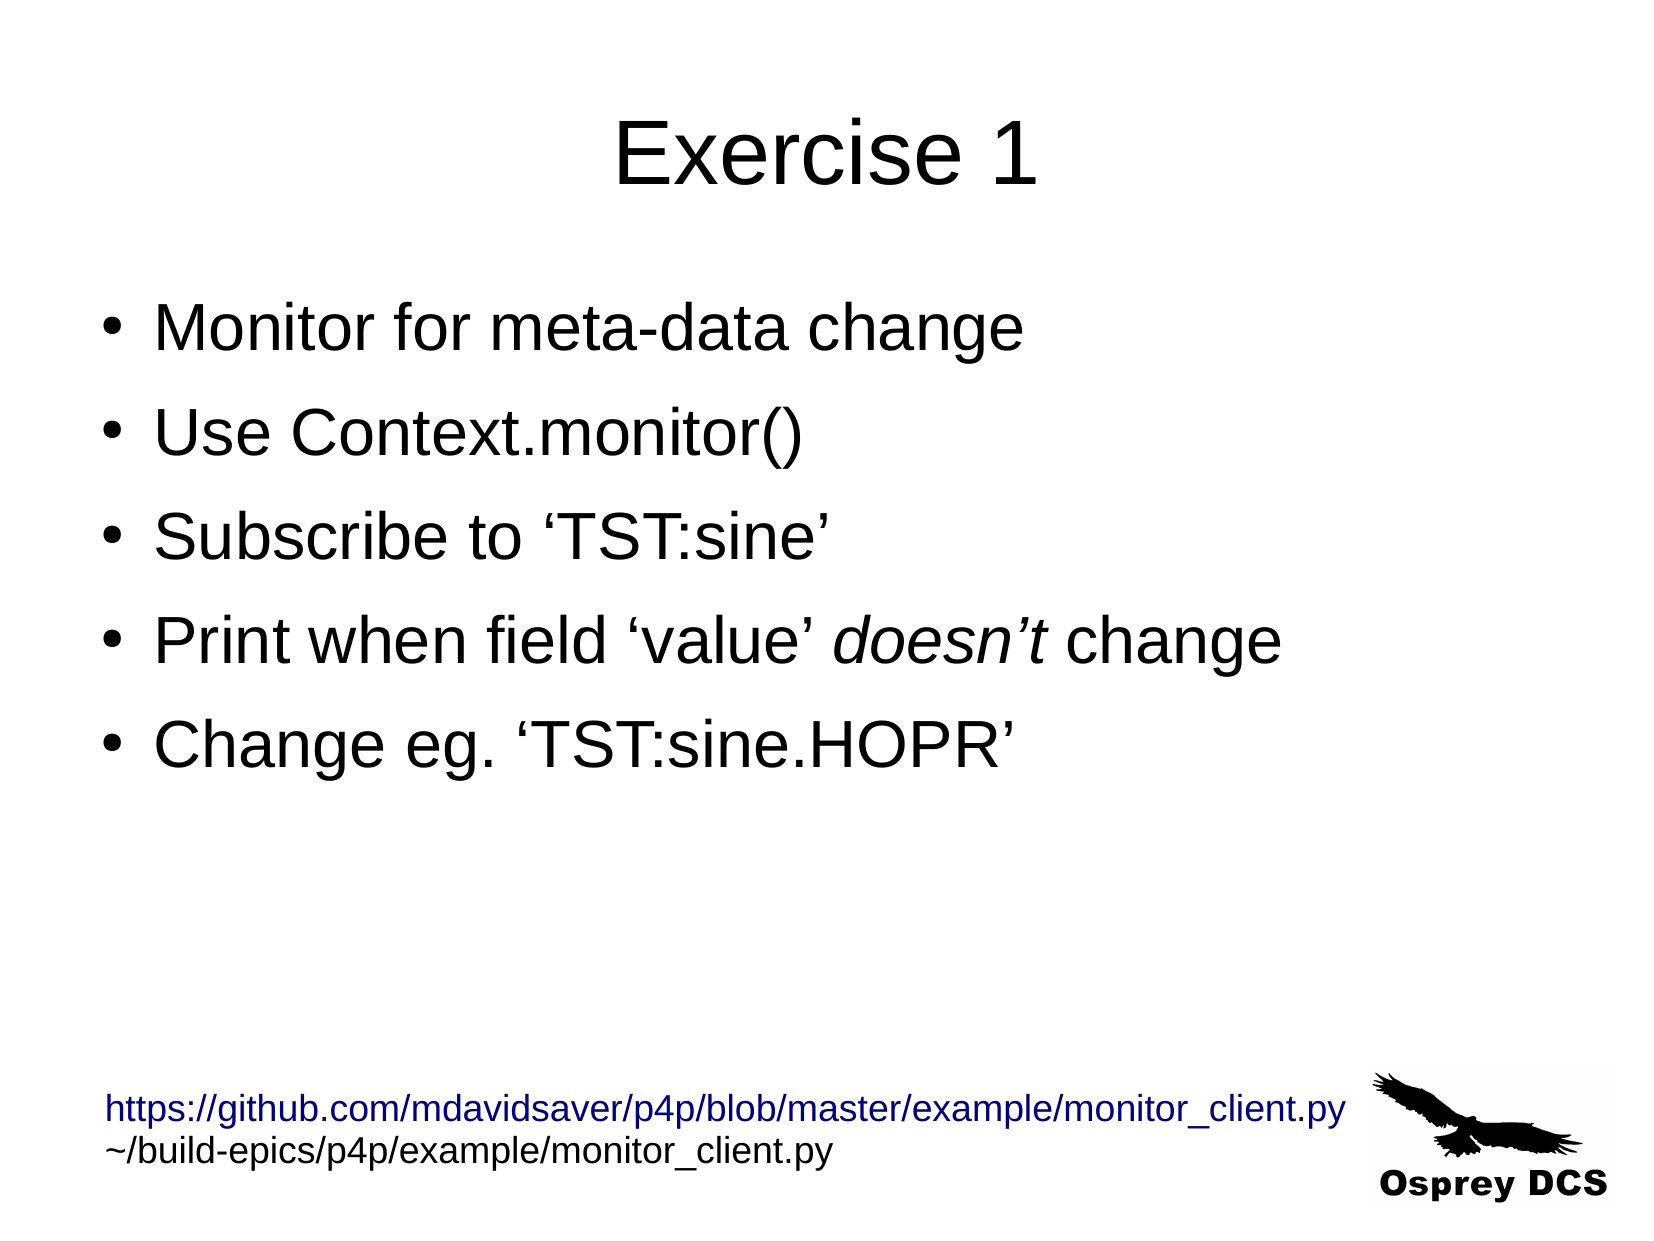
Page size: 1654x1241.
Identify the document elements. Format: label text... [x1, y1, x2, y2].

picture [1364, 1064, 1620, 1208]
list Monitor for meta-data change Use Context.monitor() Subscribe to ‘TST:sine’ Print when field ‘value’ doesn’t change Change eg. ‘TST:sine.HOPR’ [82, 290, 1571, 1010]
text_box https://github.com/mdavidsaver/p4p/blob/master/example/monitor_client.py ~/build-epics/p4p/example/monitor_client.py [90, 1080, 1361, 1179]
title Exercise 1 [82, 49, 1571, 257]
